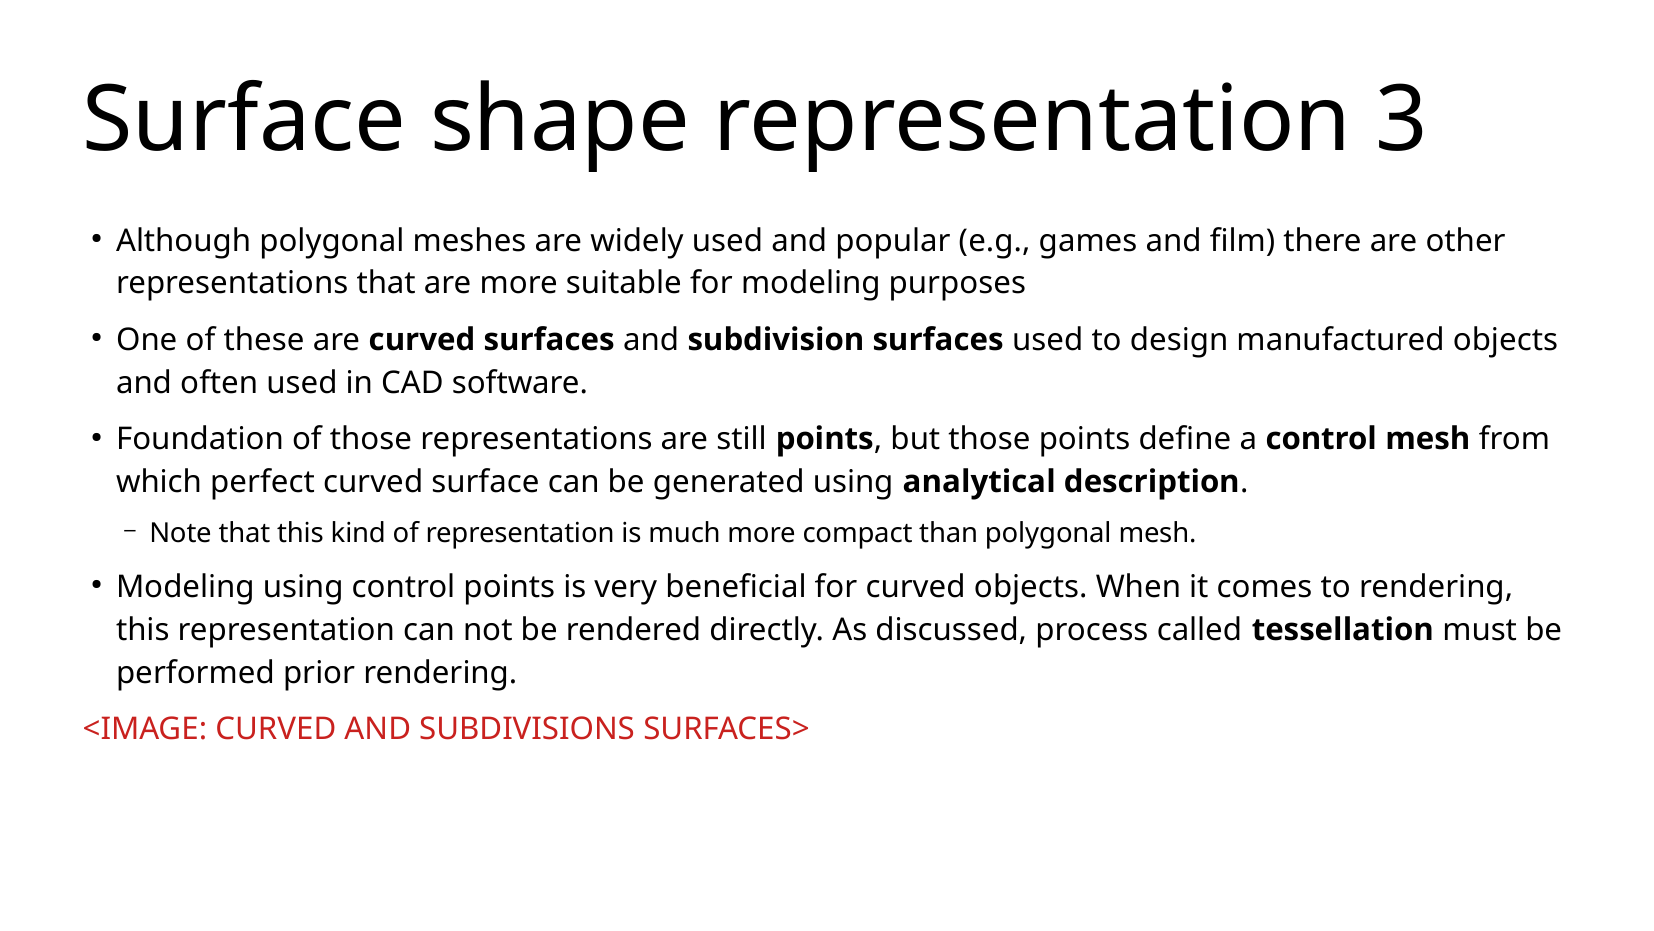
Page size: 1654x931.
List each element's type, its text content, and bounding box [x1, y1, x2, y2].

title Surface shape representation 3 [82, 37, 1571, 193]
list Although polygonal meshes are widely used and popular (e.g., games and film) there are other representations that are more suitable for modeling purposes One of these are curved surfaces and subdivision surfaces used to design manufactured objects and often used in CAD software. Foundation of those representations are still points, but those points define a control mesh from which perfect curved surface can be generated using analytical description. Note that this kind of representation is much more compact than polygonal mesh. Modeling using control points is very beneficial for curved objects. When it comes to rendering, this representation can not be rendered directly. As discussed, process called tessellation must be performed prior rendering. <IMAGE: CURVED AND SUBDIVISIONS SURFACES> [82, 217, 1571, 758]
